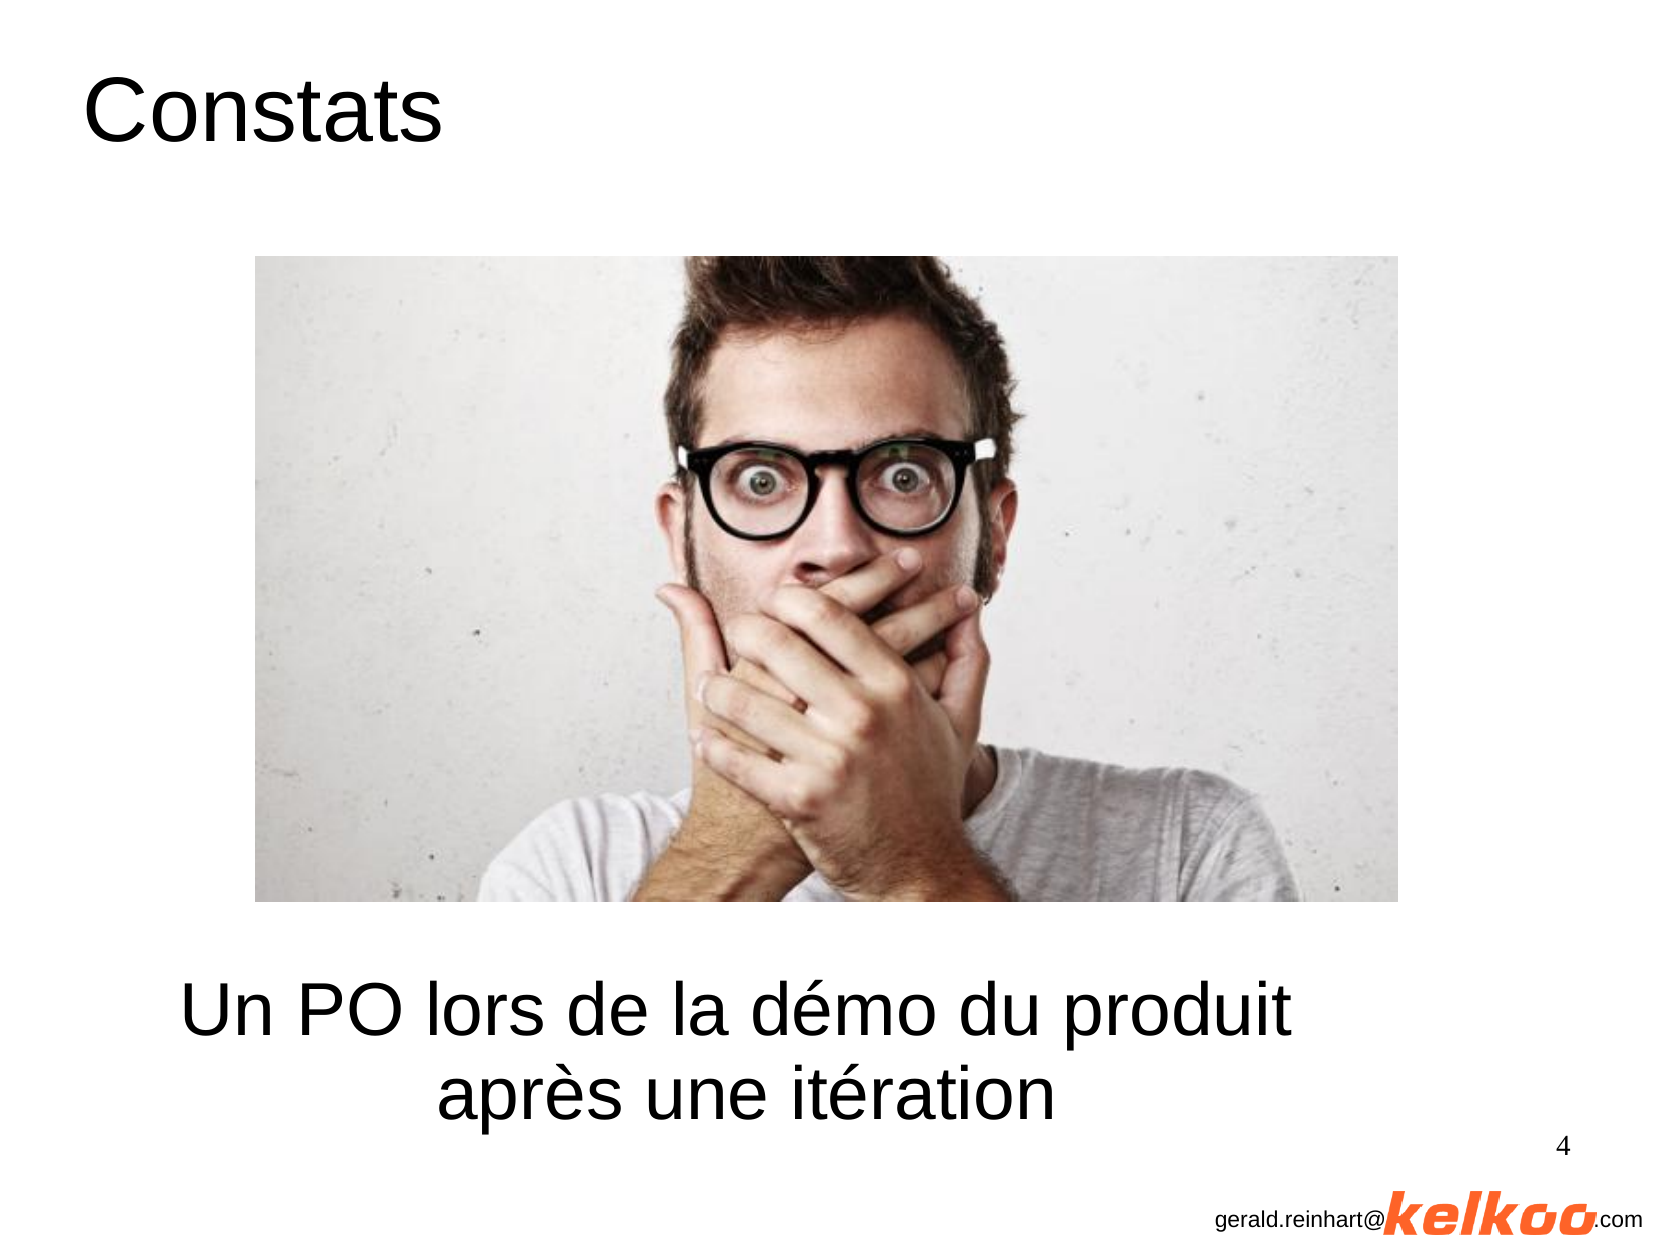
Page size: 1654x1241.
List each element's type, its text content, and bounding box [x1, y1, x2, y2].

picture [1383, 1191, 1597, 1199]
text_box gerald.reinhart@ .com [1193, 1199, 1654, 1241]
title Constats [82, 5, 1571, 213]
picture [255, 256, 1398, 902]
text_box Un PO lors de la démo du produit après une itération [165, 960, 1329, 1143]
